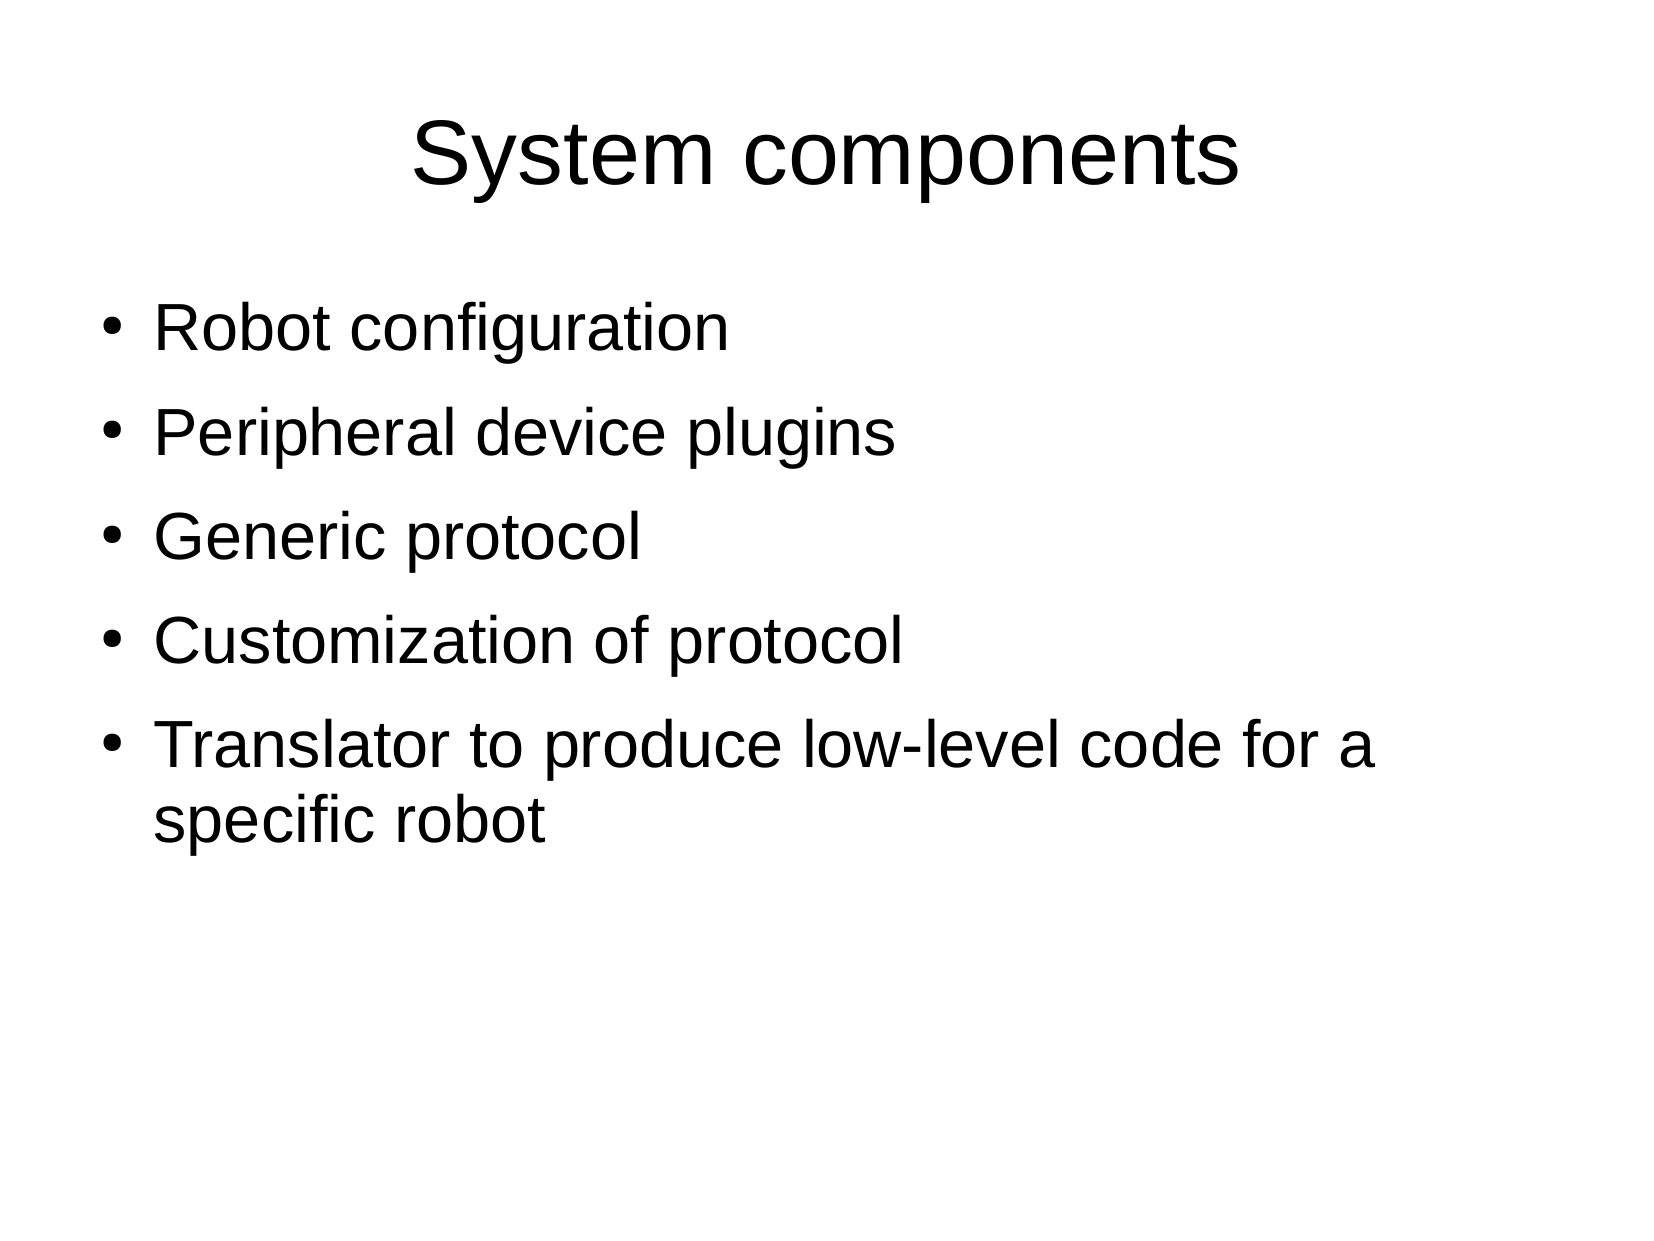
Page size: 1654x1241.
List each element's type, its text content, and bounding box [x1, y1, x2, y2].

list Robot configuration Peripheral device plugins Generic protocol Customization of protocol Translator to produce low-level code for a specific robot [82, 290, 1571, 1109]
title System components [82, 56, 1571, 250]
